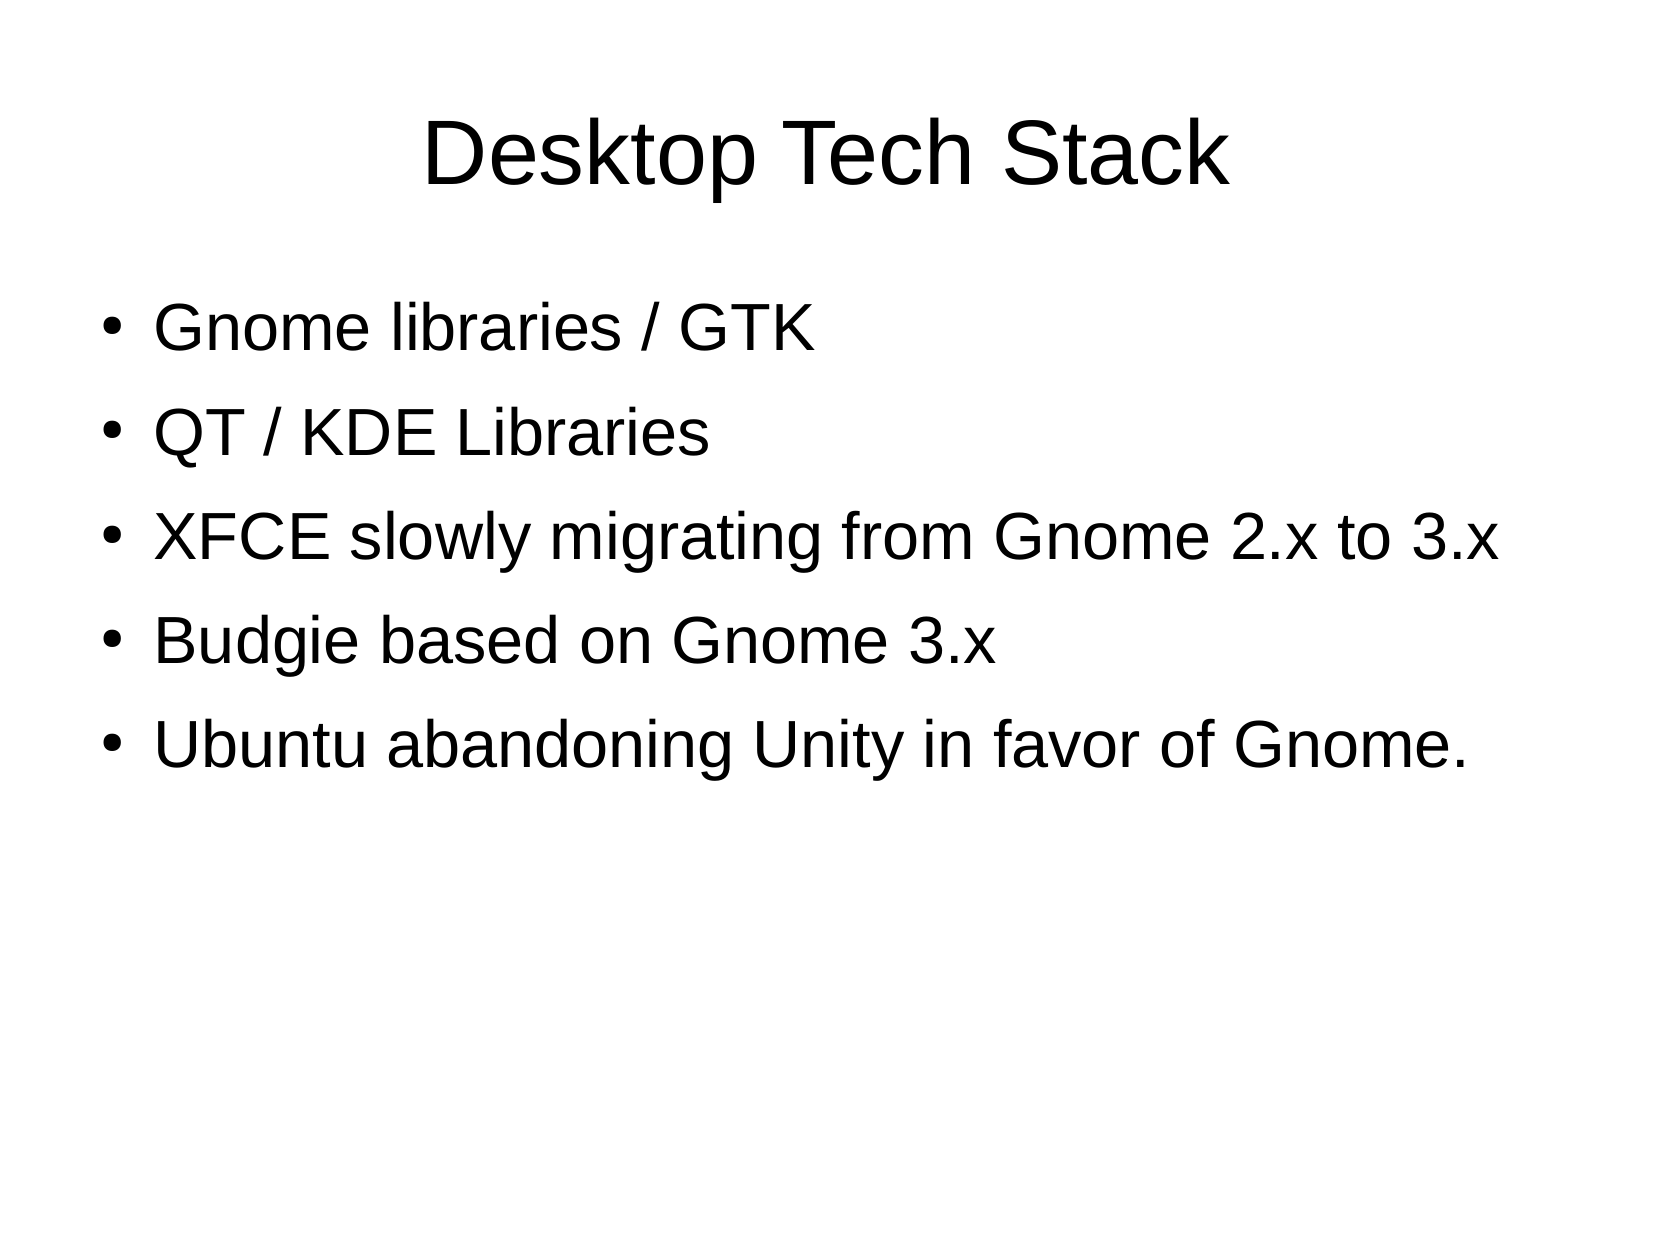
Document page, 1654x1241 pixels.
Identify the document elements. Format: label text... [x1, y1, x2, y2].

title Desktop Tech Stack [82, 49, 1571, 257]
list Gnome libraries / GTK QT / KDE Libraries XFCE slowly migrating from Gnome 2.x to 3.x Budgie based on Gnome 3.x Ubuntu abandoning Unity in favor of Gnome. [82, 290, 1571, 1010]
